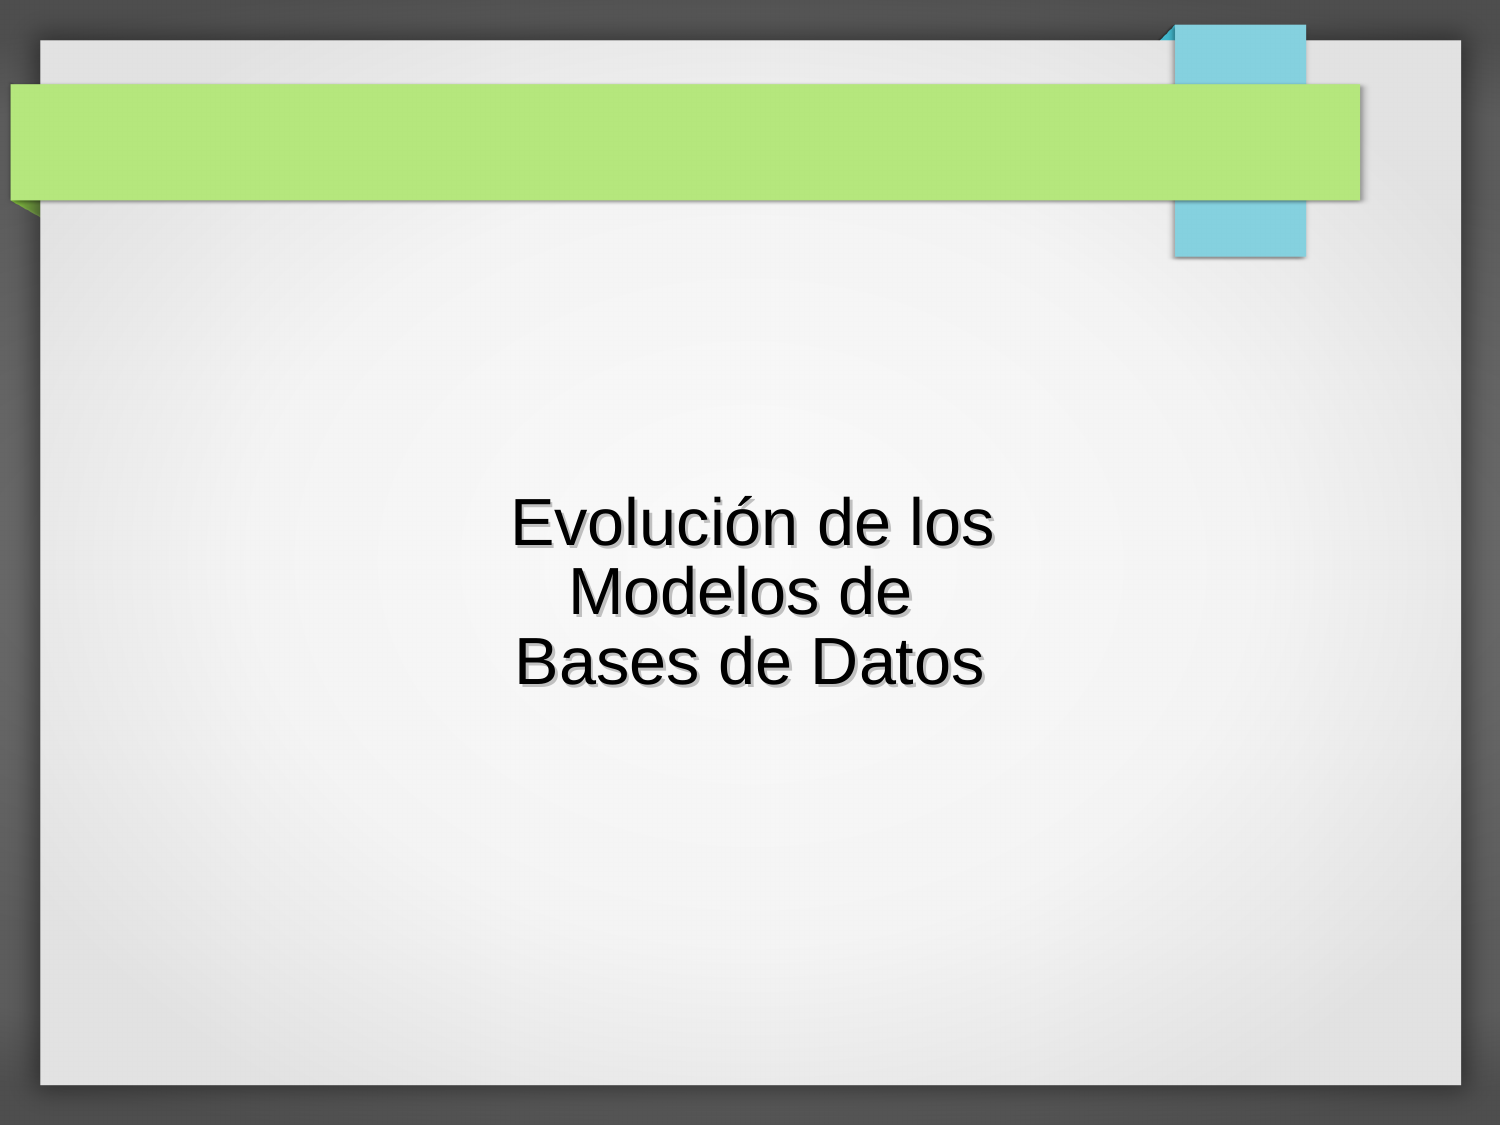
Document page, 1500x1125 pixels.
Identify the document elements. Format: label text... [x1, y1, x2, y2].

picture [0, 0, 1500, 1125]
subtitle Evolución de los Modelos de Bases de Datos [75, 267, 1426, 921]
